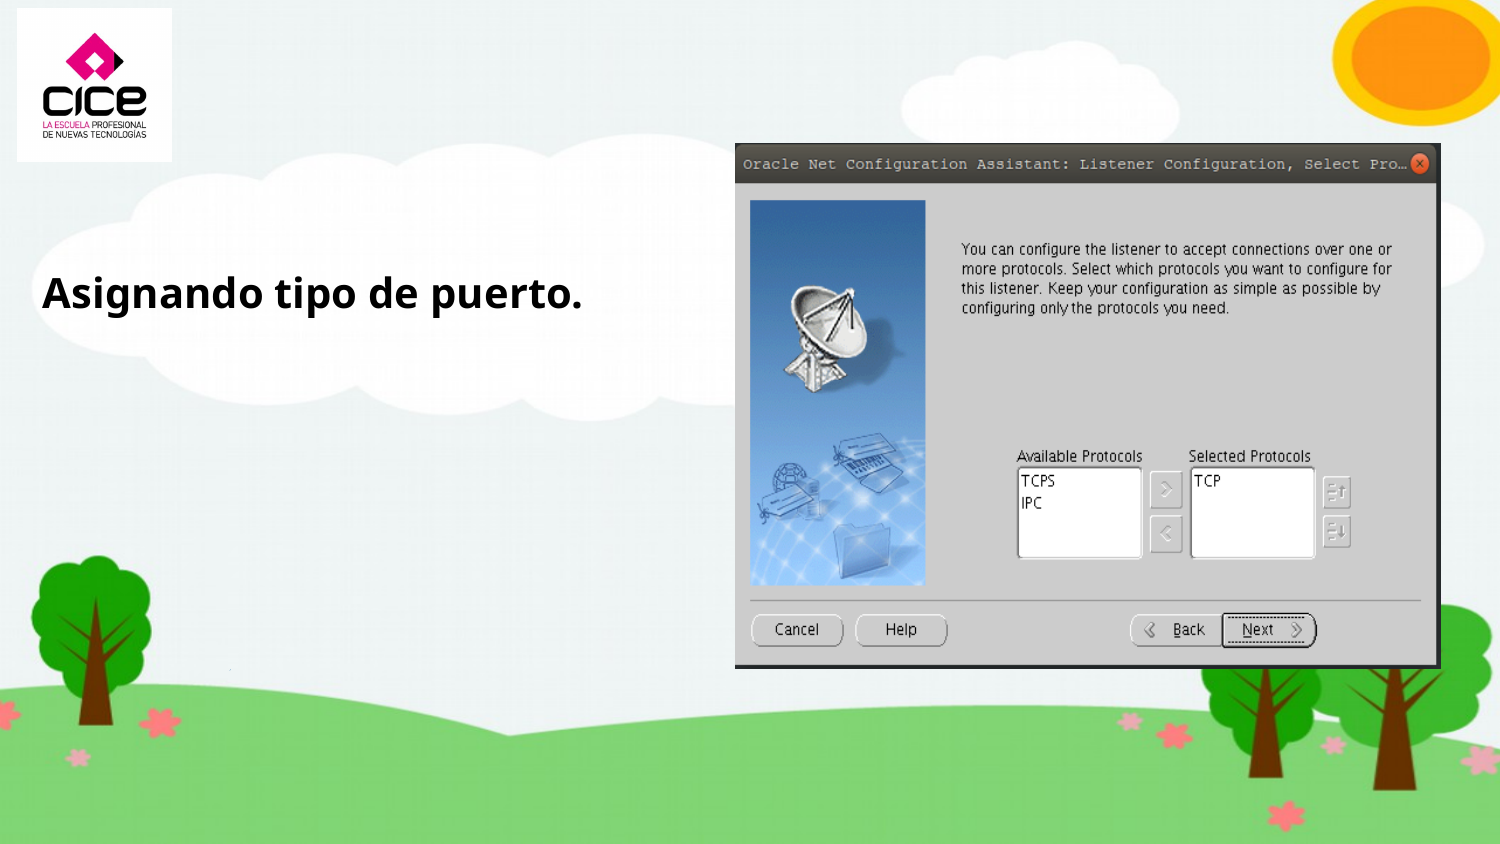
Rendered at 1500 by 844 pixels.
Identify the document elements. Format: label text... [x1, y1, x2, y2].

picture [0, 0, 1500, 844]
title Asignando tipo de puerto. [42, 192, 631, 393]
